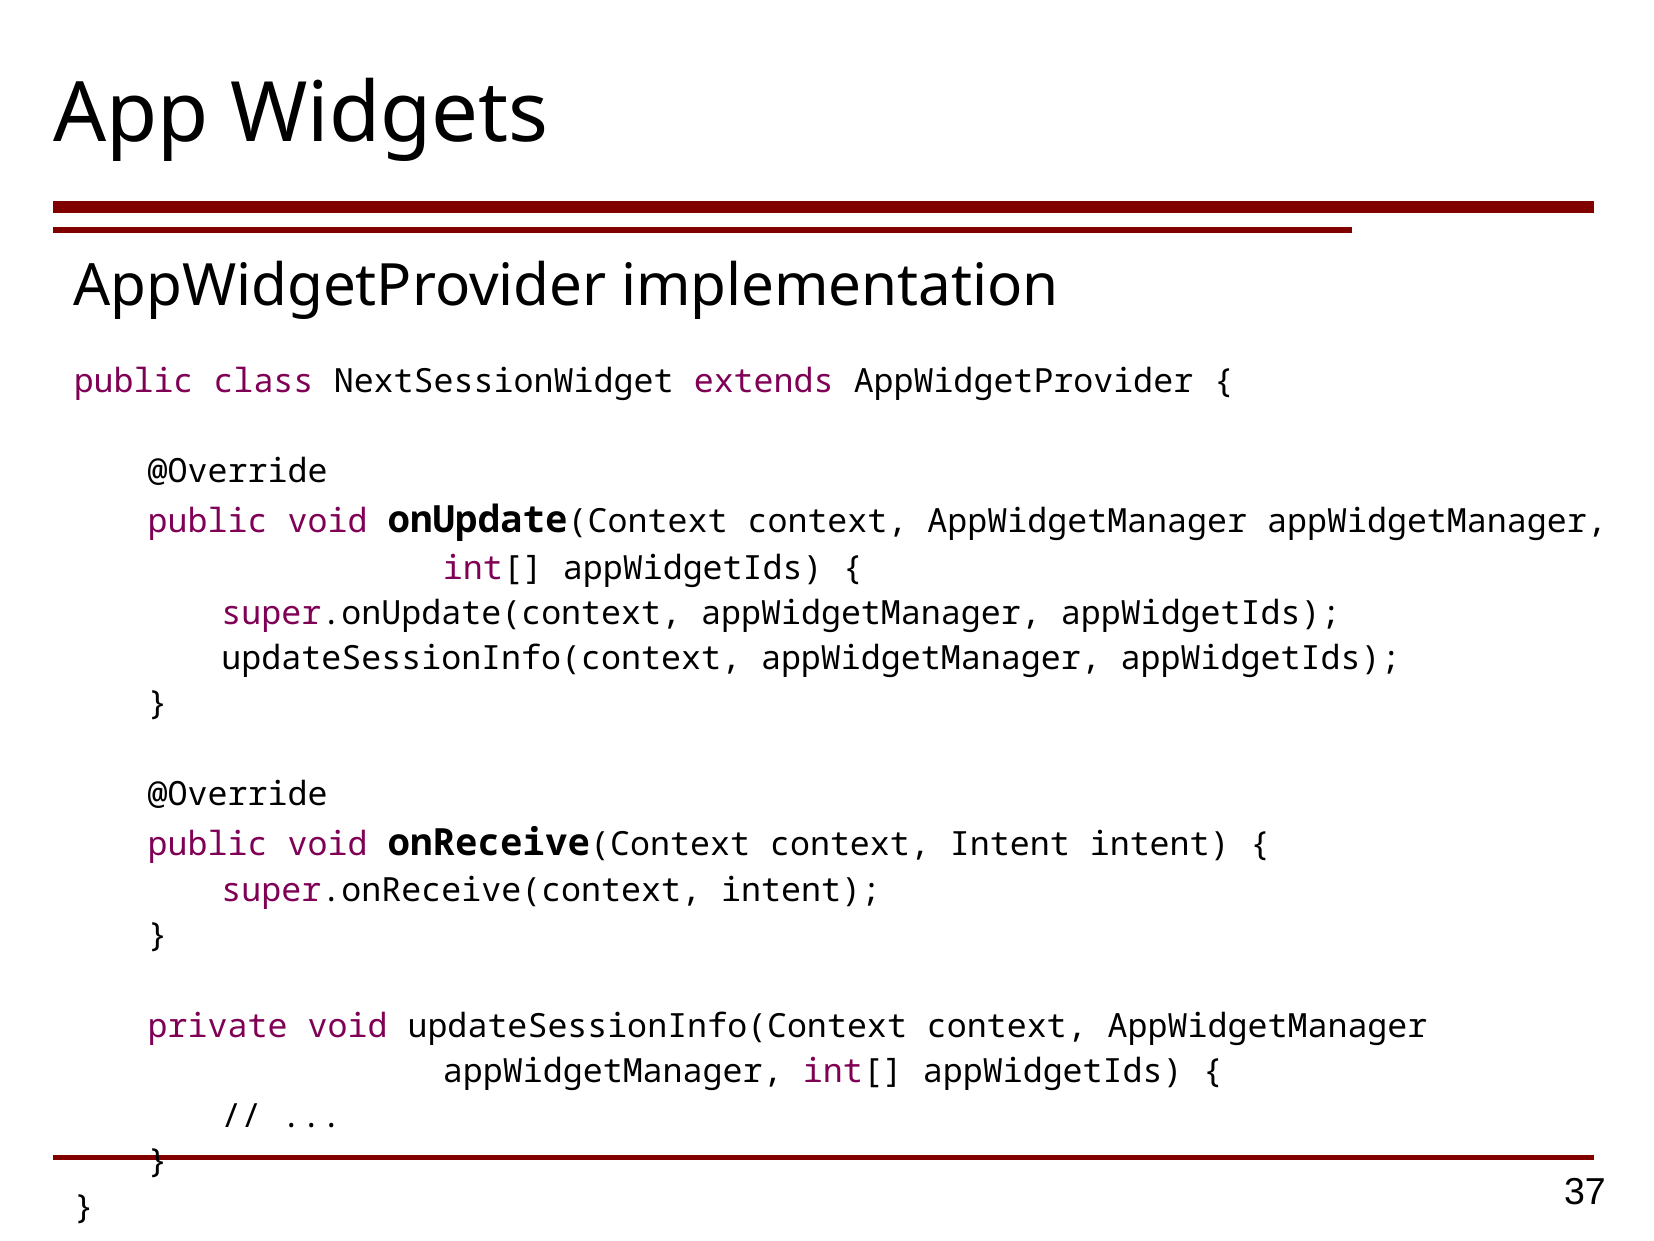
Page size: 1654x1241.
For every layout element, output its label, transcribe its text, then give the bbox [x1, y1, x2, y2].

text_box <número> [35, 1163, 1654, 1221]
text_box AppWidgetProvider implementation public class NextSessionWidget extends AppWidgetProvider { @Override public void onUpdate(Context context, AppWidgetManager appWidgetManager, int[] appWidgetIds) { super.onUpdate(context, appWidgetManager, appWidgetIds); updateSessionInfo(context, appWidgetManager, appWidgetIds); } @Override public void onReceive(Context context, Intent intent) { super.onReceive(context, intent); } private void updateSessionInfo(Context context, AppWidgetManager appWidgetManager, int[] appWidgetIds) { // ... } } [59, 236, 1625, 1163]
subtitle App Widgets [53, 48, 1542, 172]
